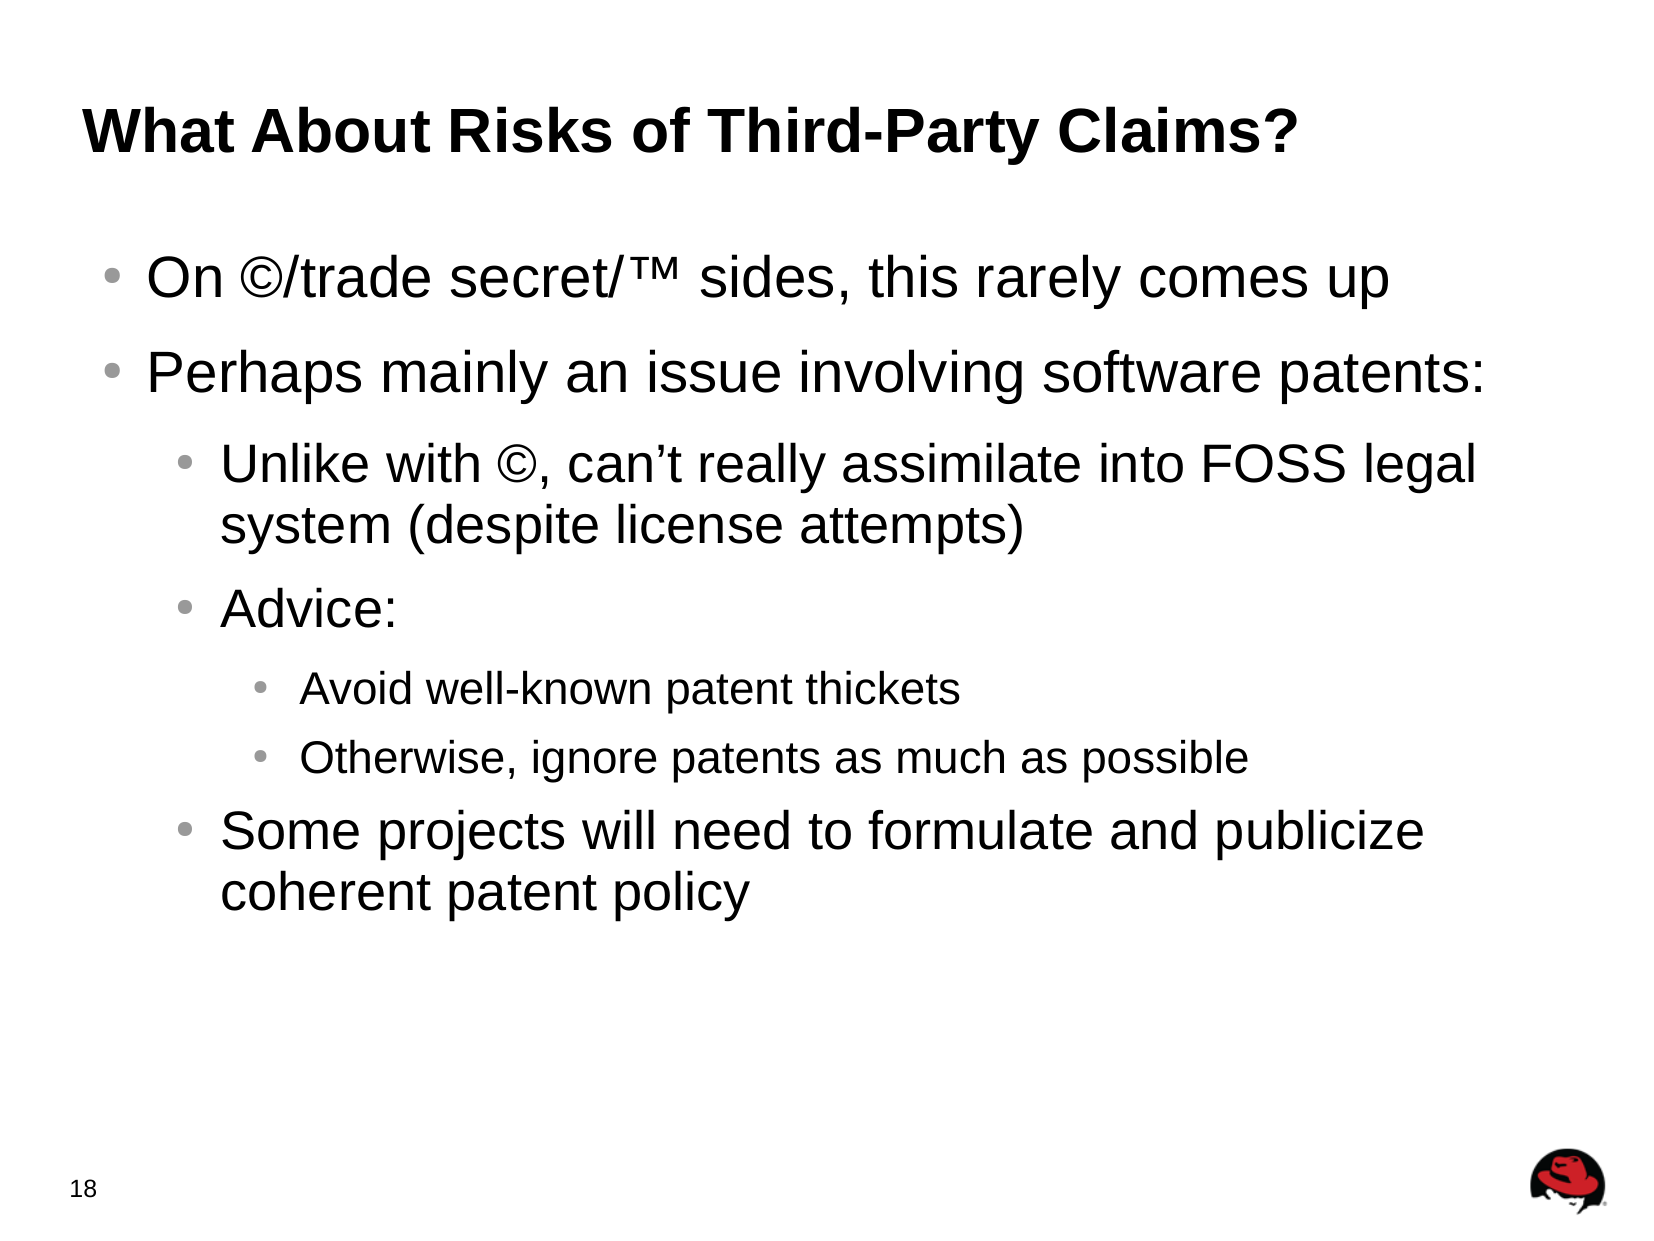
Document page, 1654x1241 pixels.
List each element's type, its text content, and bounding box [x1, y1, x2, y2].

list On ©/trade secret/™ sides, this rarely comes up Perhaps mainly an issue involving software patents: Unlike with ©, can’t really assimilate into FOSS legal system (despite license attempts) Advice: Avoid well-known patent thickets Otherwise, ignore patents as much as possible Some projects will need to formulate and publicize coherent patent policy [86, 244, 1576, 1024]
title What About Risks of Third-Party Claims? [82, 45, 1571, 218]
picture [1529, 1146, 1613, 1224]
